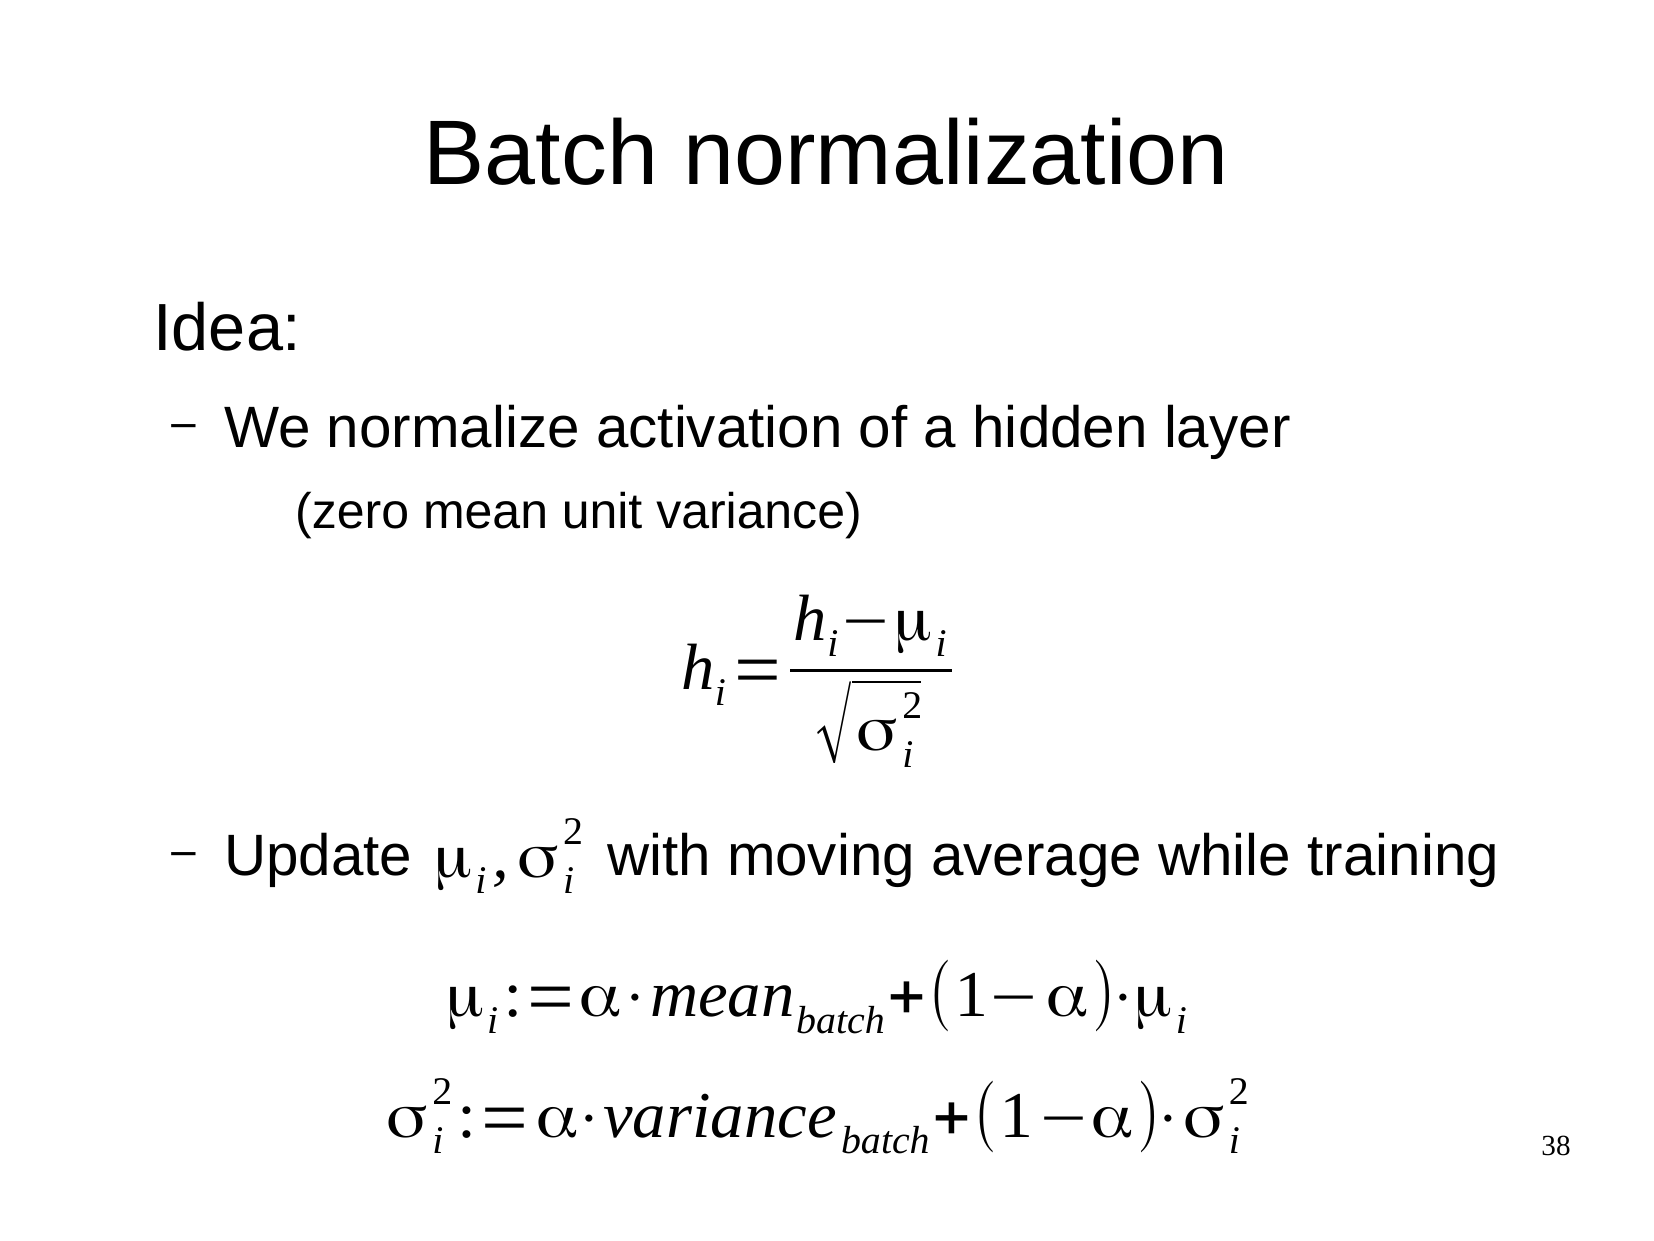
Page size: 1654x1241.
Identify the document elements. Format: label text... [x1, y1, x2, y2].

chart [664, 583, 969, 777]
chart [369, 1067, 1264, 1161]
chart [416, 807, 599, 901]
title Batch normalization [82, 49, 1571, 257]
chart [428, 955, 1203, 1040]
list Idea: We normalize activation of a hidden layer (zero mean unit variance) Update with moving average while training [82, 290, 1571, 1010]
